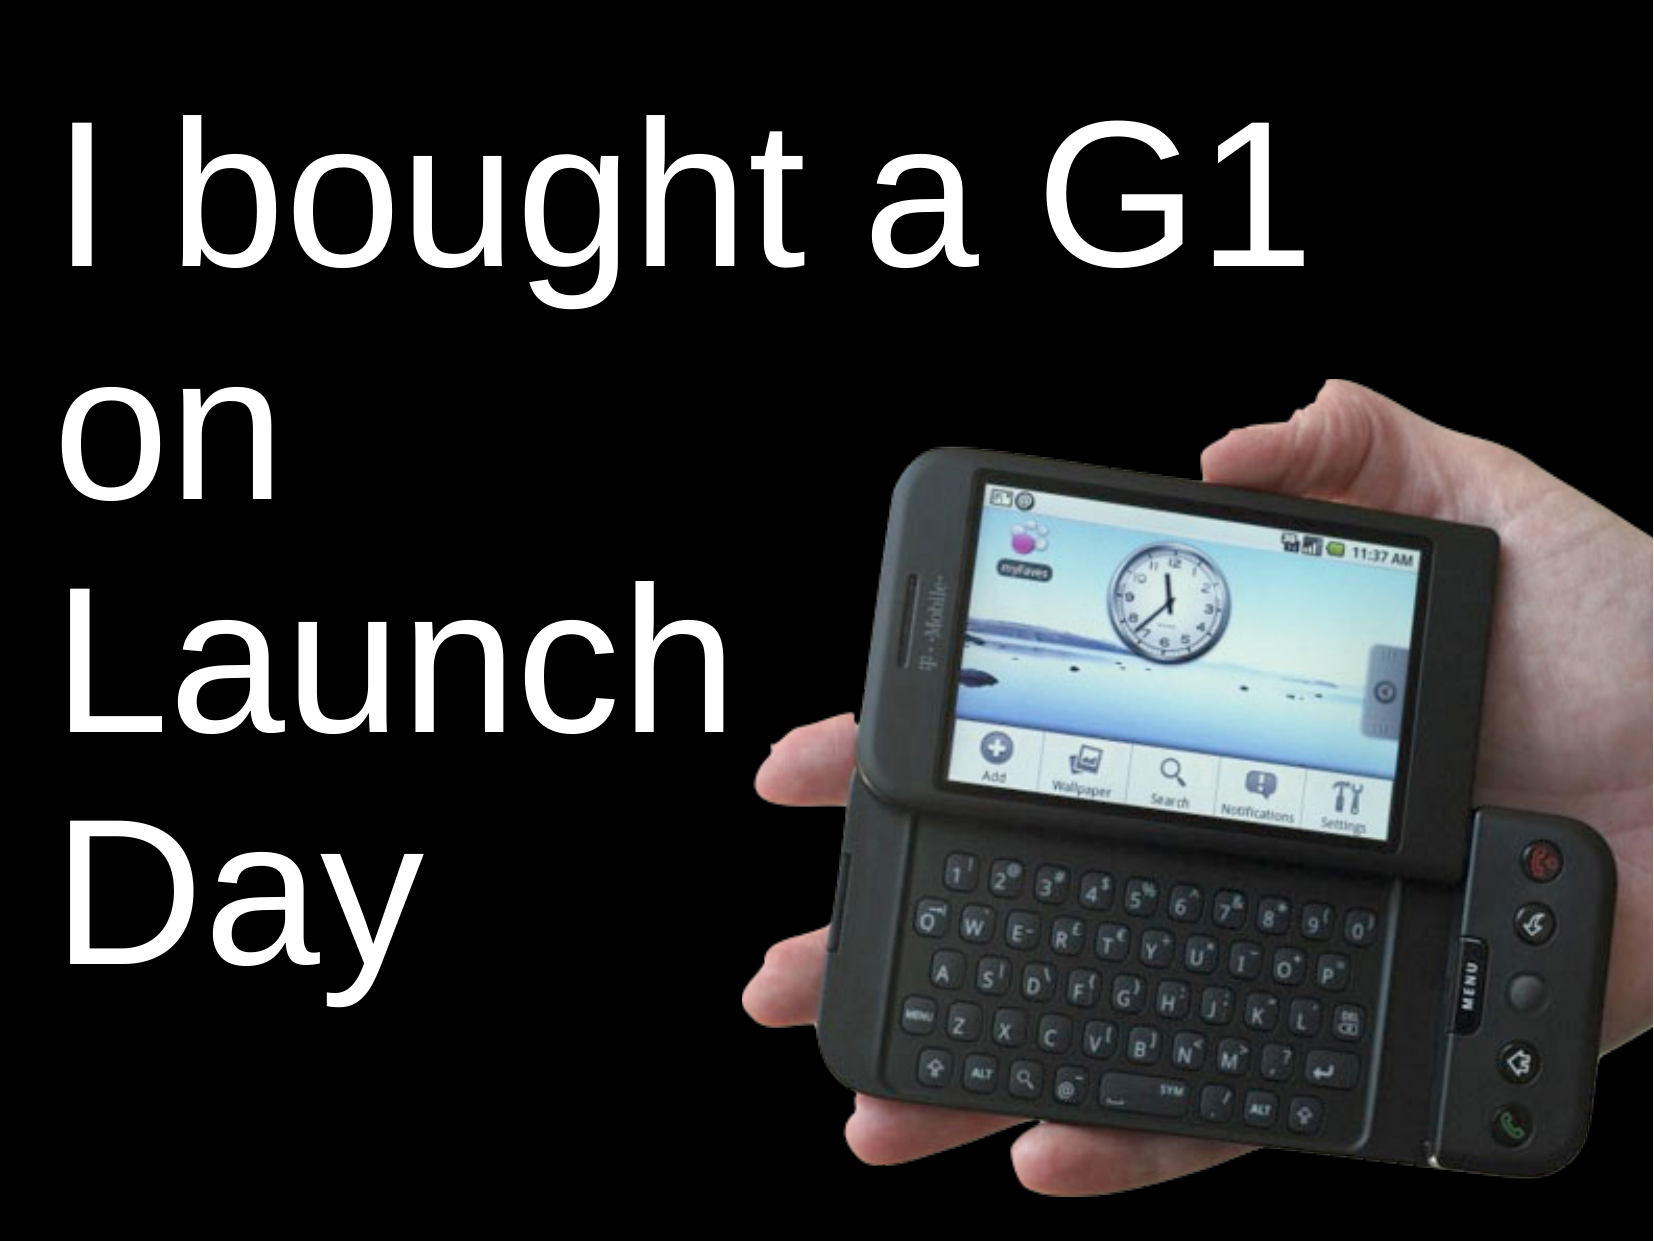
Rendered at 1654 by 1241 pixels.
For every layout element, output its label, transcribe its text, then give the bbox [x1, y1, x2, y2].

picture [742, 379, 1653, 1197]
title I bought a G1 on Launch Day [53, 24, 1541, 1063]
